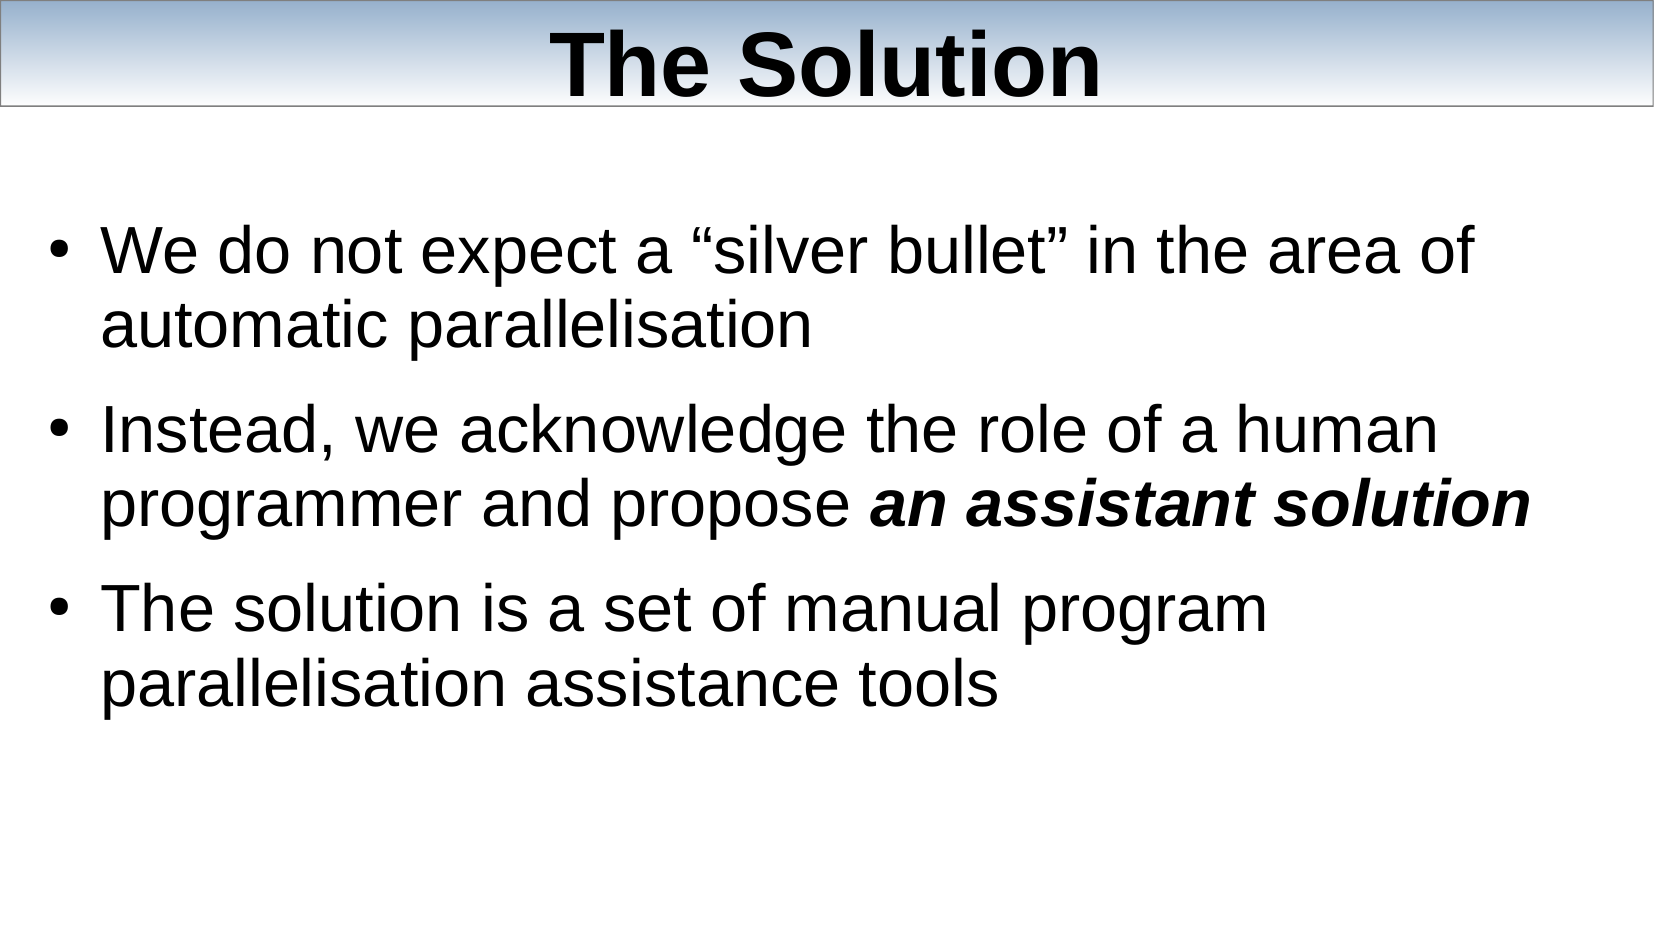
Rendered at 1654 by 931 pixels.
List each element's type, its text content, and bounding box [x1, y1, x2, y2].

list We do not expect a “silver bullet” in the area of automatic parallelisation Instead, we acknowledge the role of a human programmer and propose an assistant solution The solution is a set of manual program parallelisation assistance tools [0, 212, 1654, 931]
title The Solution [0, 0, 1654, 130]
